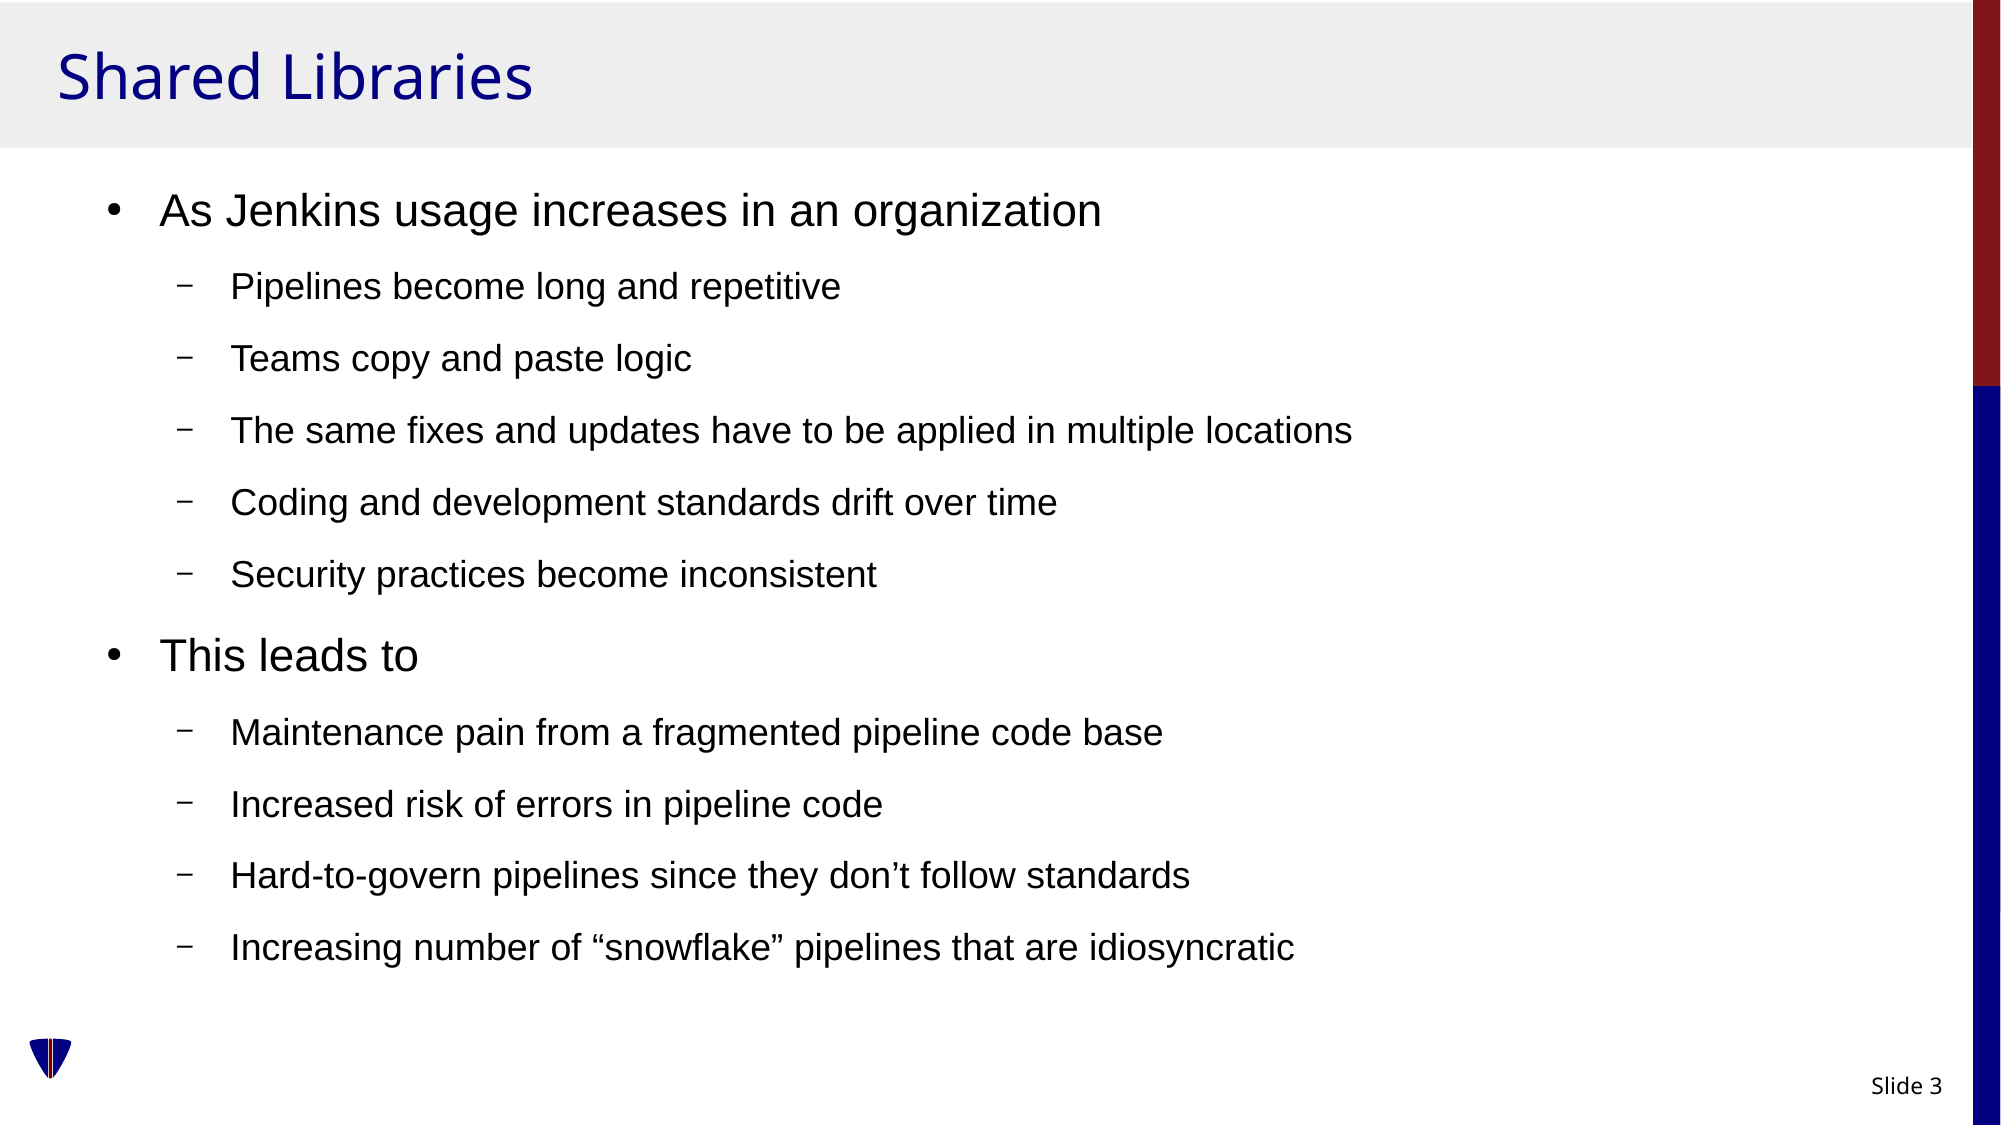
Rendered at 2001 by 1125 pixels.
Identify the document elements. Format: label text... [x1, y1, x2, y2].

title Shared Libraries [0, 2, 1973, 148]
list As Jenkins usage increases in an organization Pipelines become long and repetitive Teams copy and paste logic The same fixes and updates have to be applied in multiple locations Coding and development standards drift over time Security practices become inconsistent This leads to Maintenance pain from a fragmented pipeline code base Increased risk of errors in pipeline code Hard-to-govern pipelines since they don’t follow standards Increasing number of “snowflake” pipelines that are idiosyncratic [88, 177, 1873, 1034]
